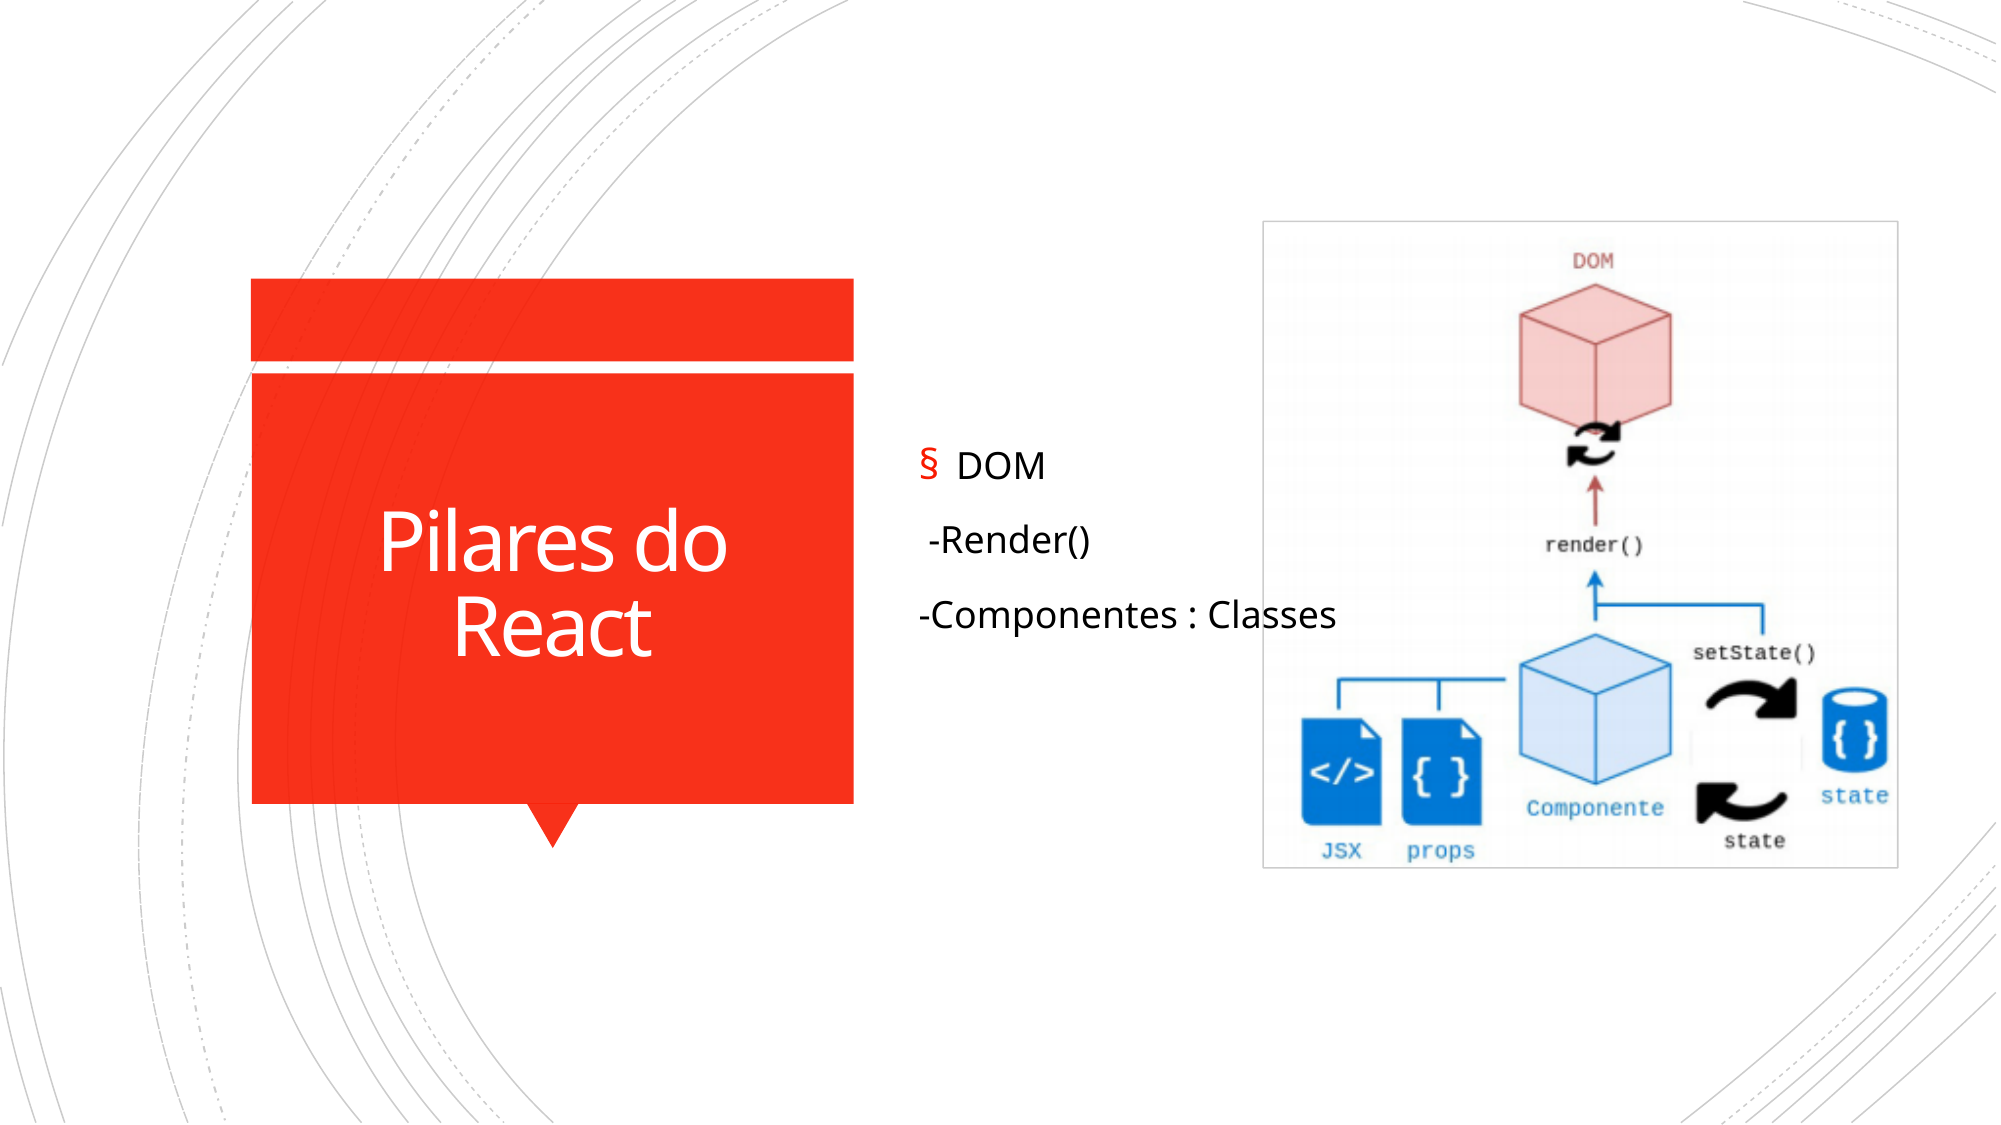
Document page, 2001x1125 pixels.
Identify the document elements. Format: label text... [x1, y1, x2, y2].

picture [1535, 222, 1897, 868]
title Pilares do React [265, 386, 840, 790]
text_box [0, 0, 2000, 1125]
list DOM -Render() -Componentes : Classes [903, 103, 1535, 965]
